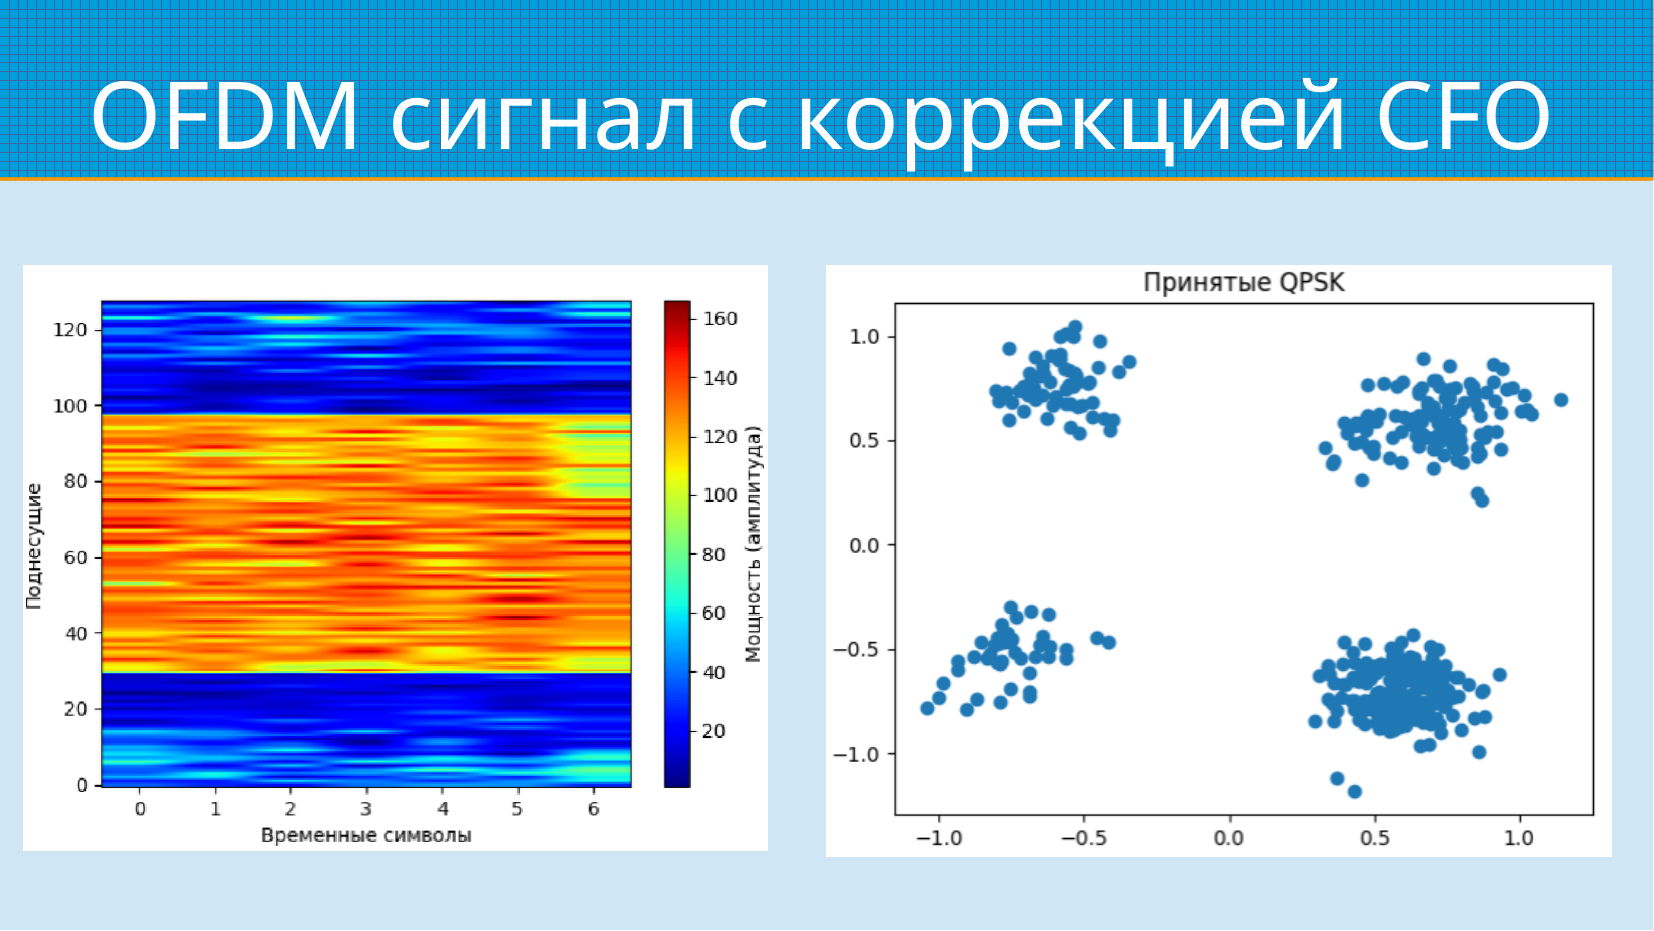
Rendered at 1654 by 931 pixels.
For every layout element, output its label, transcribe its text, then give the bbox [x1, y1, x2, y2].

picture [23, 265, 768, 851]
title OFDM сигнал с коррекцией CFO [88, 14, 1565, 178]
picture [826, 265, 1612, 857]
